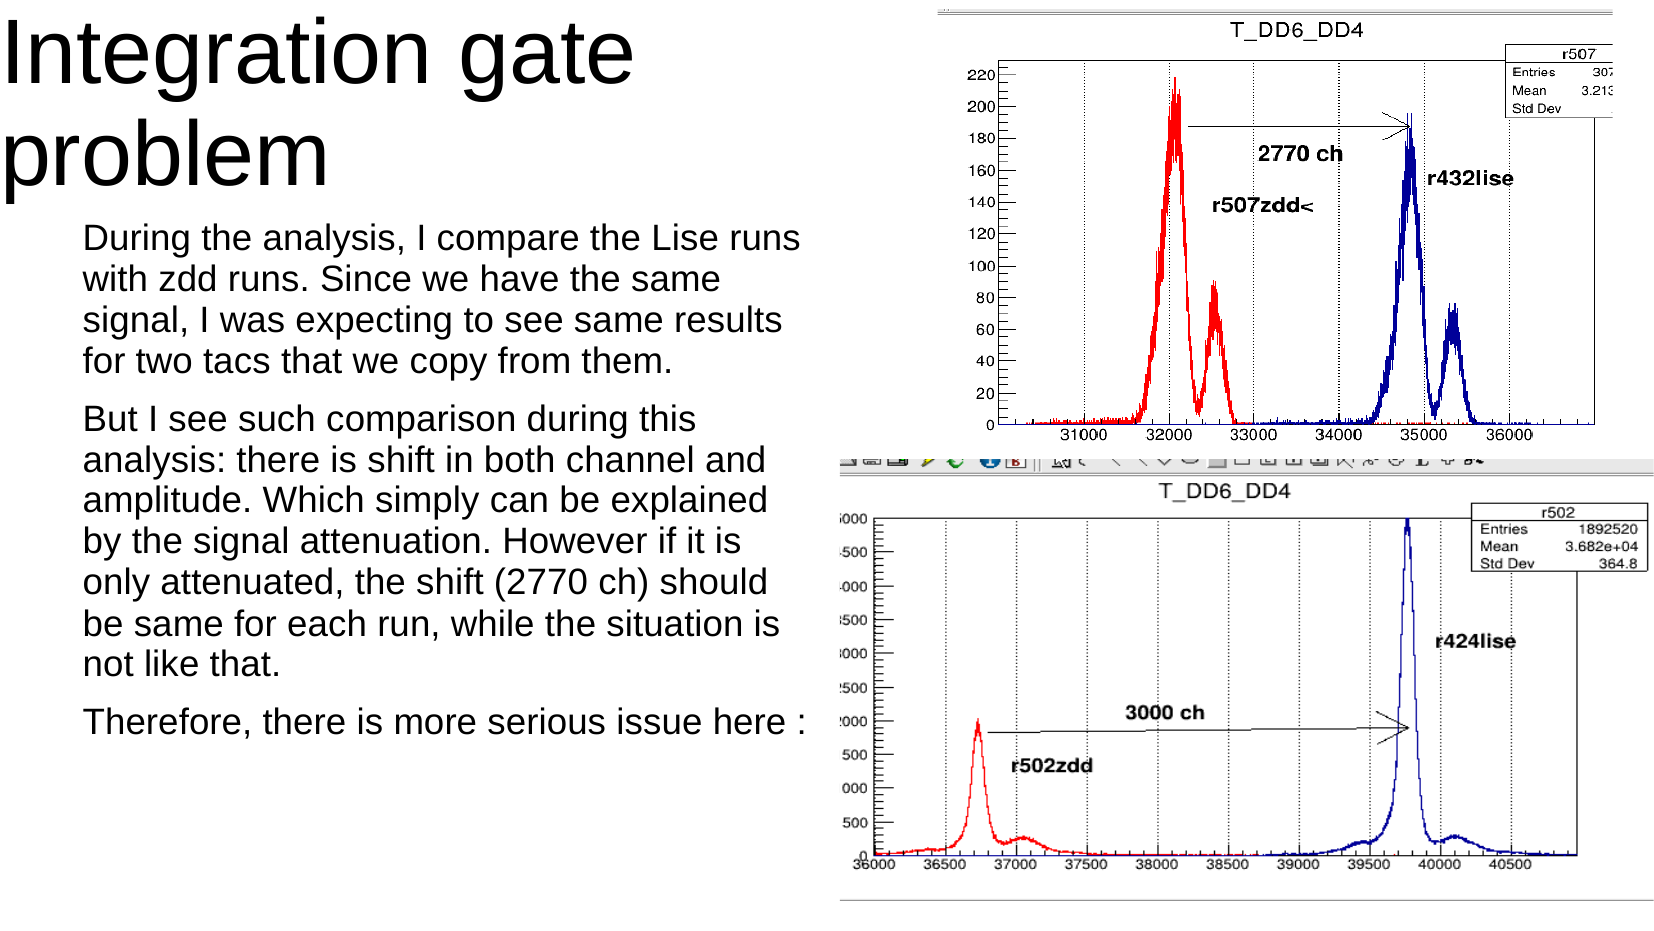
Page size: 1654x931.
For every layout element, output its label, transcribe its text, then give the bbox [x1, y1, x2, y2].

picture [839, 9, 1654, 901]
list During the analysis, I compare the Lise runs with zdd runs. Since we have the same signal, I was expecting to see same results for two tacs that we copy from them. But I see such comparison during this analysis: there is shift in both channel and amplitude. Which simply can be explained by the signal attenuation. However if it is only attenuated, the shift (2770 ch) should be same for each run, while the situation is not like that. Therefore, there is more serious issue here : [82, 217, 809, 758]
title Integration gate problem [0, 0, 1039, 206]
